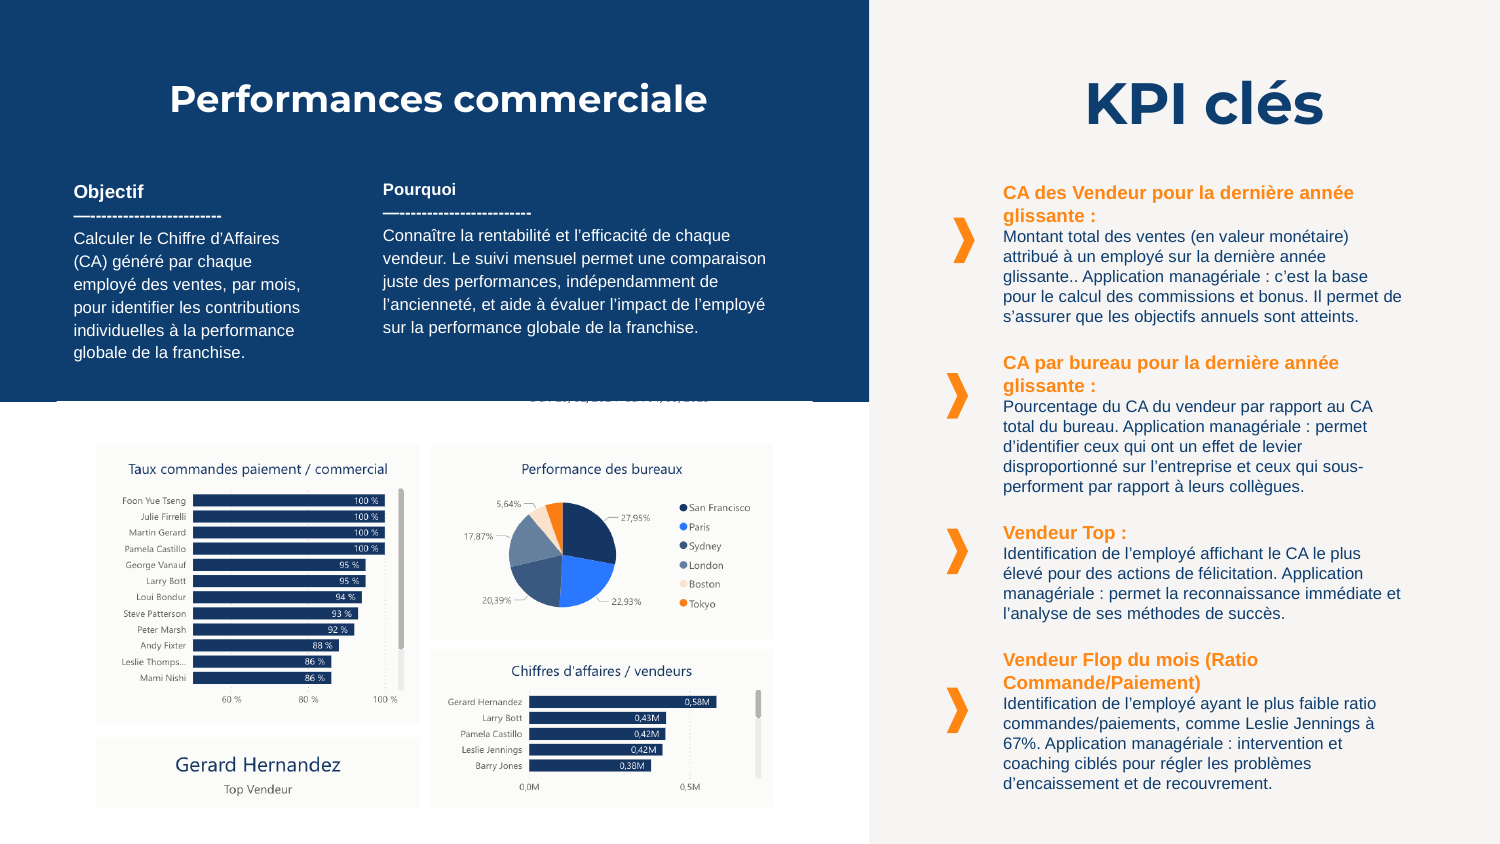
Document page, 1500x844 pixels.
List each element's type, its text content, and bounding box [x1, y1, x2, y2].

title Performances commerciale [60, 60, 817, 136]
picture [56, 401, 813, 831]
title KPI clés [1018, 51, 1391, 154]
text_box [0, 0, 1500, 844]
list Pourquoi —------------------------ Connaître la rentabilité et l’efficacité de chaque vendeur. Le suivi mensuel permet une comparaison juste des performances, indépendamment de l’ancienneté, et aide à évaluer l’impact de l’employé sur la performance globale de la franchise. [367, 161, 801, 349]
list Objectif —------------------------ Calculer le Chiffre d’Affaires (CA) généré par chaque employé des ventes, par mois, pour identifier les contributions individuelles à la performance globale de la franchise. [58, 161, 332, 319]
list CA des Vendeur pour la dernière année glissante : Montant total des ventes (en valeur monétaire) attribué à un employé sur la dernière année glissante.. Application managériale : c’est la base pour le calcul des commissions et bonus. Il permet de s’assurer que les objectifs annuels sont atteints. CA par bureau pour la dernière année glissante : Pourcentage du CA du vendeur par rapport au CA total du bureau. Application managériale : permet d’identifier ceux qui ont un effet de levier disproportionné sur l’entreprise et ceux qui sous-performent par rapport à leurs collègues. Vendeur Top : Identification de l’employé affichant le CA le plus élevé pour des actions de félicitation. Application managériale : permet la reconnaissance immédiate et l’analyse de ses méthodes de succès. Vendeur Flop du mois (Ratio Commande/Paiement) Identification de l’employé ayant le plus faible ratio commandes/paiements, comme Leslie Jennings à 67%. Application managériale : intervention et coaching ciblés pour régler les problèmes d’encaissement et de recouvrement. [988, 166, 1421, 798]
